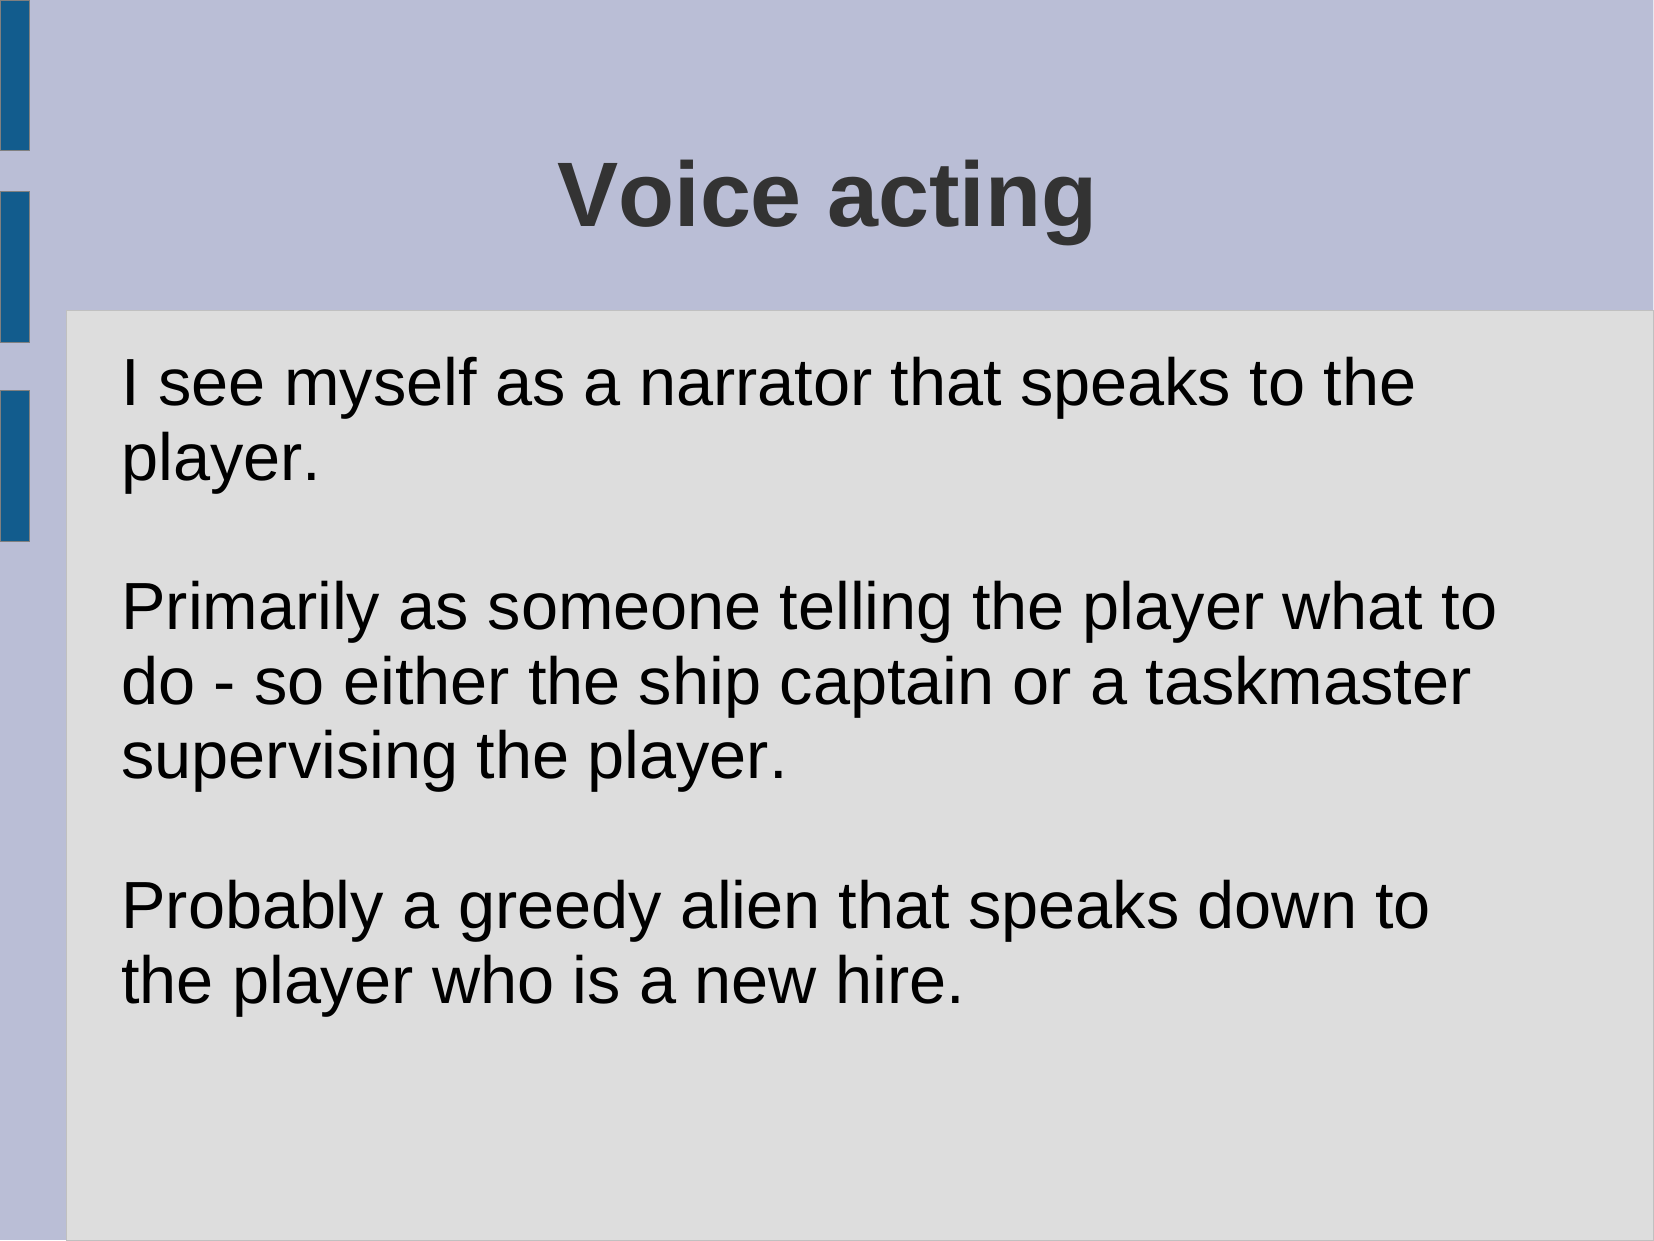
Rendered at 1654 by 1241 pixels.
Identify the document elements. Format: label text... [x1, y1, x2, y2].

list I see myself as a narrator that speaks to the player. Primarily as someone telling the player what to do - so either the ship captain or a taskmaster supervising the player. Probably a greedy alien that speaks down to the player who is a new hire. [121, 344, 1534, 1064]
title Voice acting [121, 91, 1534, 299]
